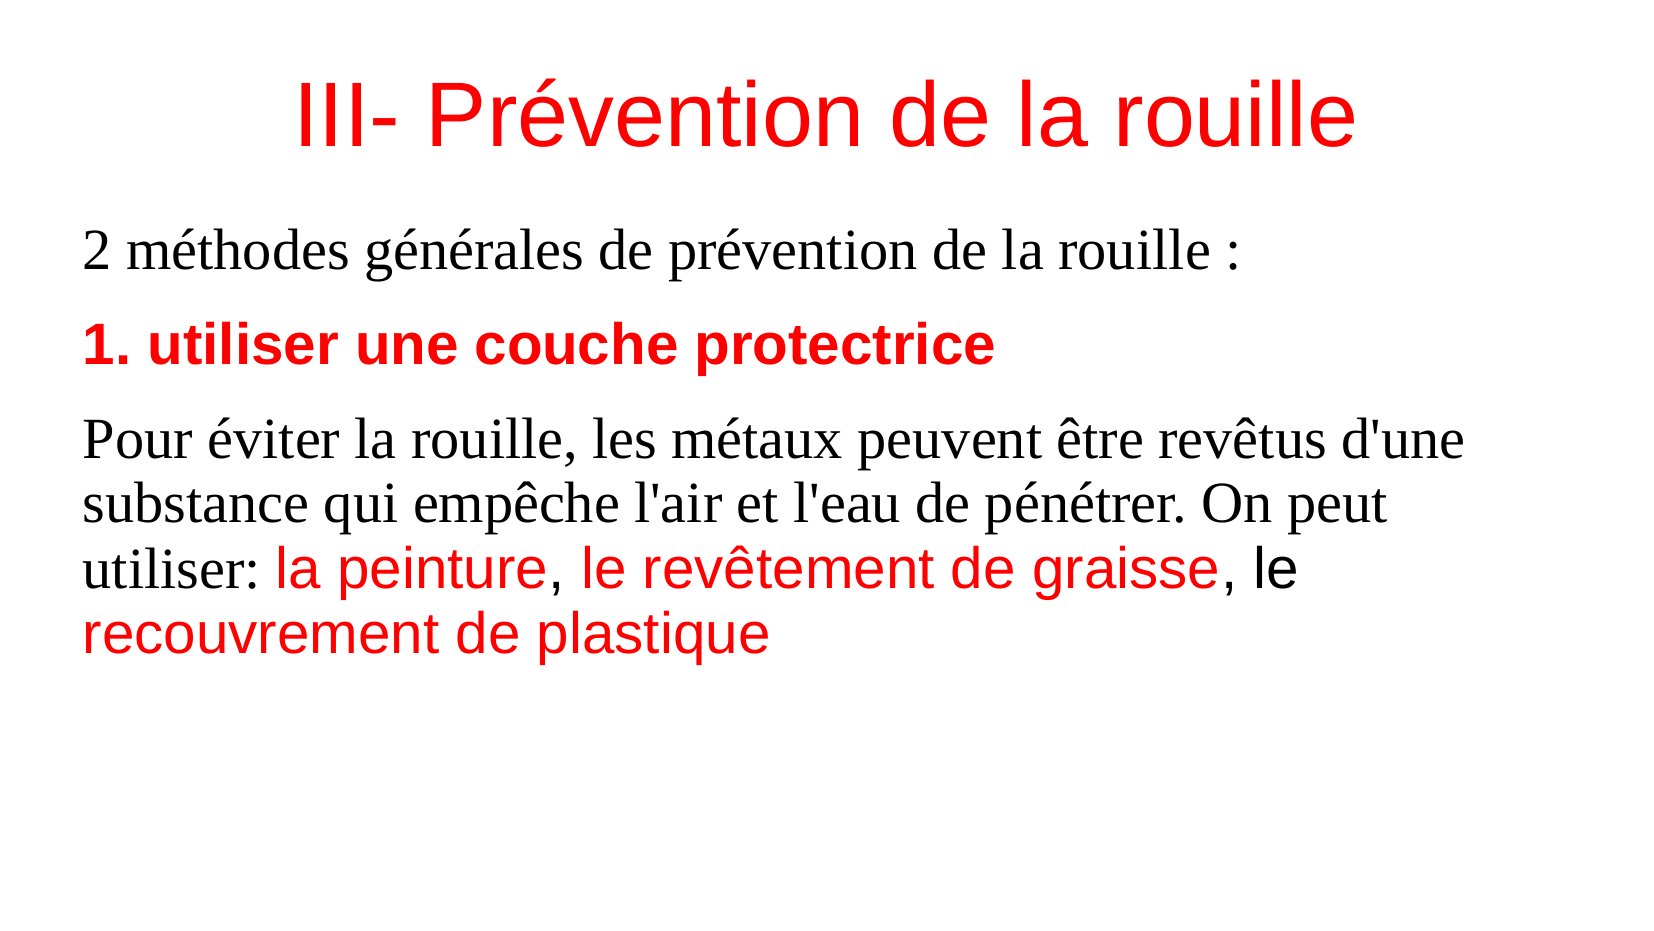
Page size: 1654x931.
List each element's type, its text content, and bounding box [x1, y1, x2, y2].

title III- Prévention de la rouille [82, 37, 1571, 193]
list 2 méthodes générales de prévention de la rouille : 1. utiliser une couche protectrice Pour éviter la rouille, les métaux peuvent être revêtus d'une substance qui empêche l'air et l'eau de pénétrer. On peut utiliser: la peinture, le revêtement de graisse, le recouvrement de plastique [82, 217, 1571, 676]
